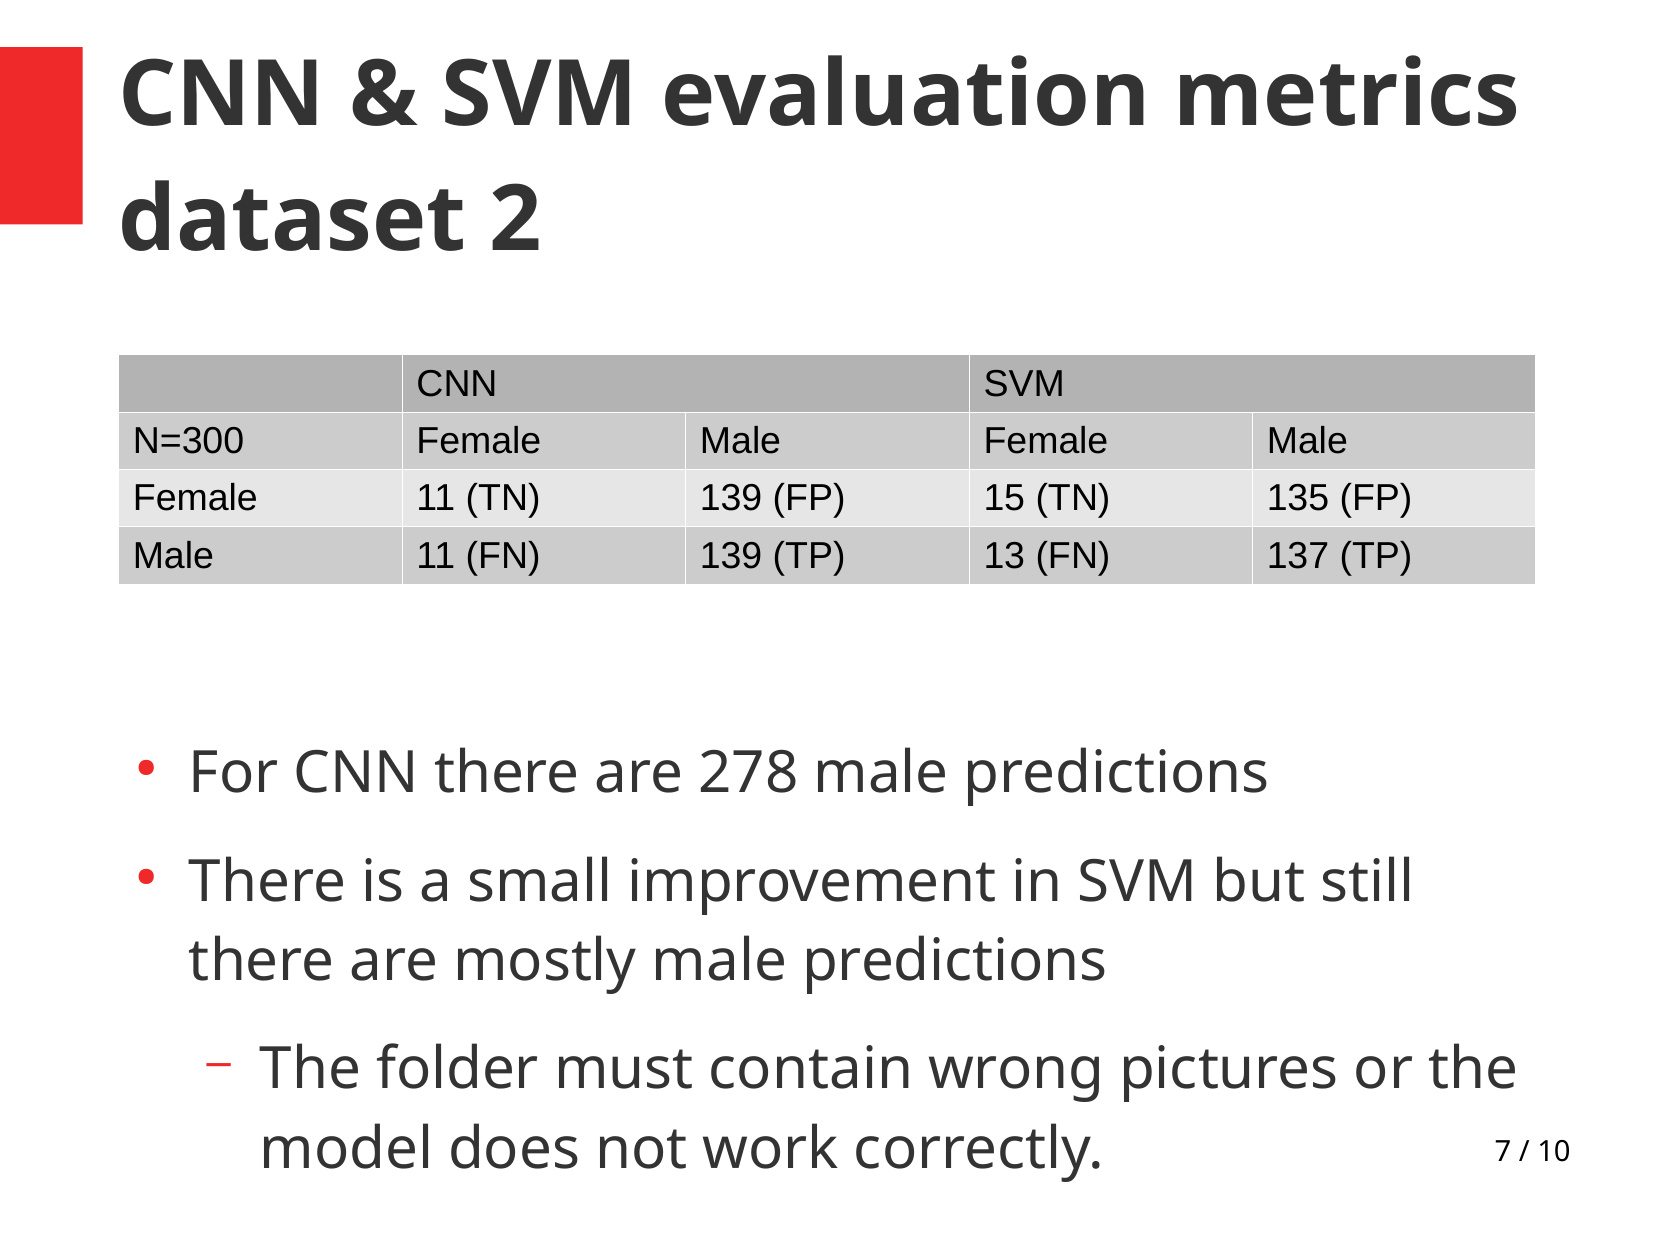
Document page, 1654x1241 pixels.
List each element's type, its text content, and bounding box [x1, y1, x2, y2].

table_cell 139 (FP) [686, 470, 969, 526]
table_cell 11 (FN) [403, 527, 685, 584]
table_cell 13 (FN) [970, 527, 1252, 584]
table_header [119, 355, 402, 412]
table_header CNN [403, 355, 969, 412]
table_cell 15 (TN) [970, 470, 1252, 526]
table_cell Male [1253, 413, 1535, 469]
table_cell N=300 [119, 413, 402, 469]
title CNN & SVM evaluation metrics dataset 2 [118, 27, 1571, 278]
table_cell 11 (TN) [403, 470, 685, 526]
table_cell Female [403, 413, 685, 469]
table_cell Male [686, 413, 969, 469]
table_header SVM [970, 355, 1535, 412]
table_cell 135 (FP) [1253, 470, 1535, 526]
table_cell 137 (TP) [1253, 527, 1535, 584]
table_cell Female [970, 413, 1252, 469]
table_cell Male [119, 527, 402, 584]
list For CNN there are 278 male predictions There is a small improvement in SVM but still there are mostly male predictions The folder must contain wrong pictures or the model does not work correctly. [118, 730, 1536, 1074]
table_cell Female [119, 470, 402, 526]
table_cell 139 (TP) [686, 527, 969, 584]
